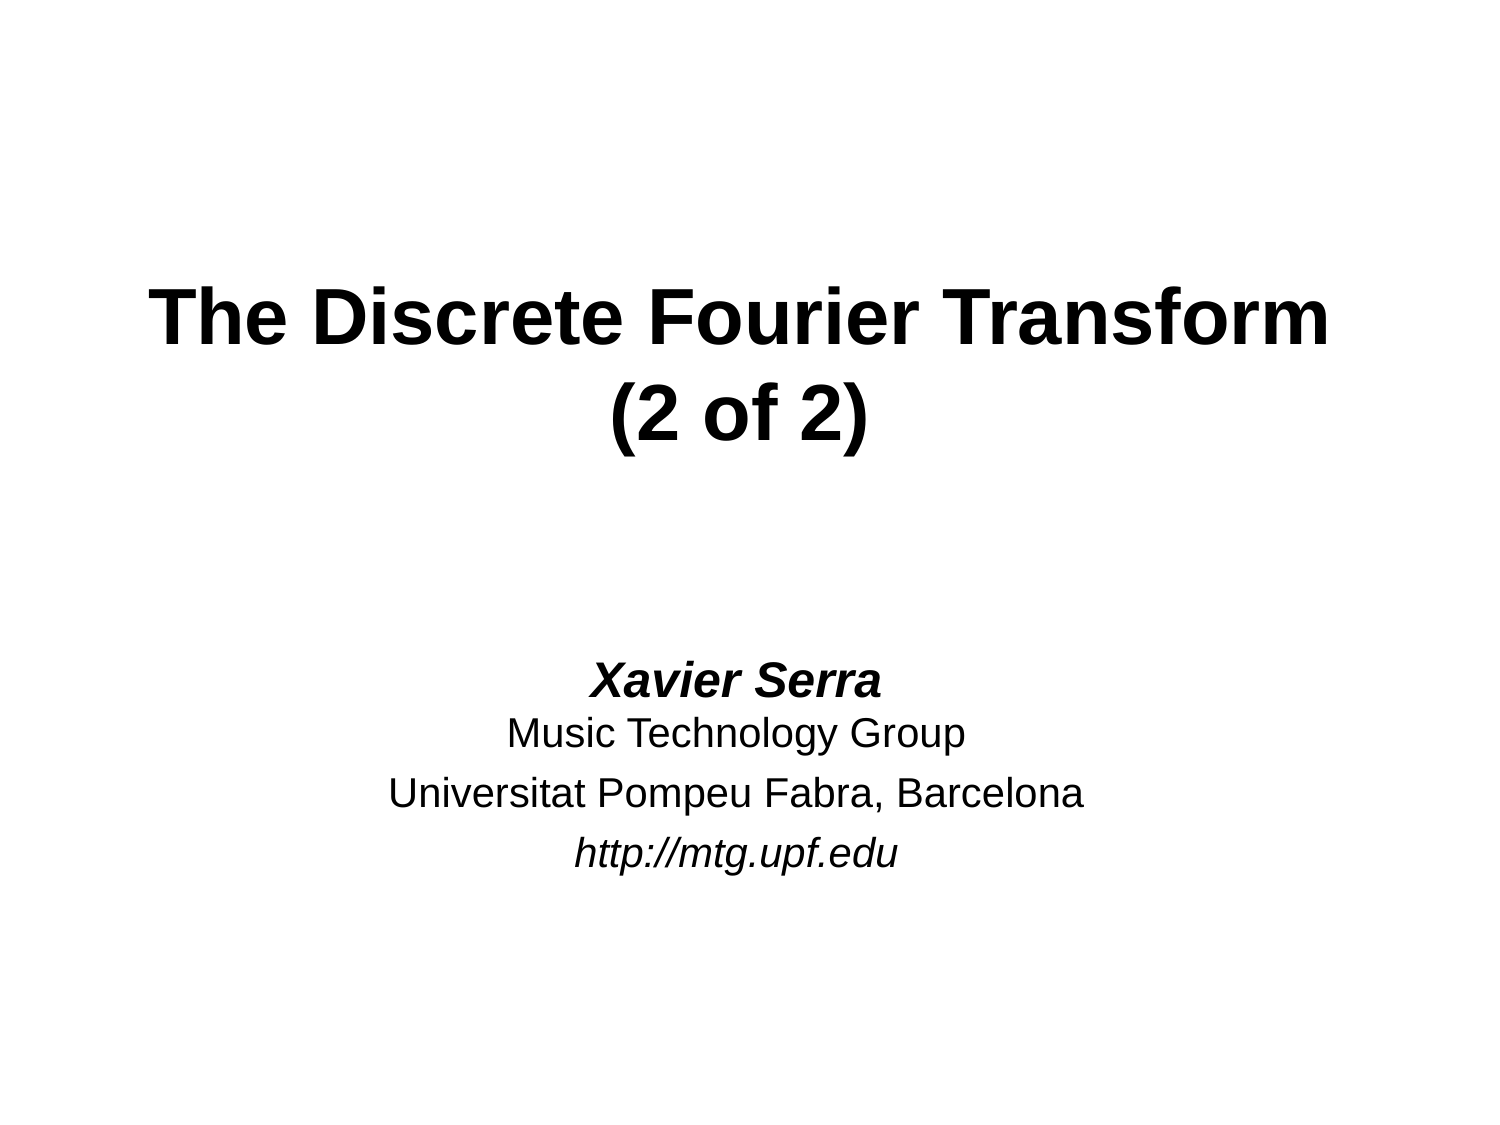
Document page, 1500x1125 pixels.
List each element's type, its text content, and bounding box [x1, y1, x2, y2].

title The Discrete Fourier Transform (2 of 2) [75, 90, 1406, 631]
text_box Xavier Serra Music Technology Group Universitat Pompeu Fabra, Barcelona http://mtg.upf.edu [280, 645, 1193, 975]
